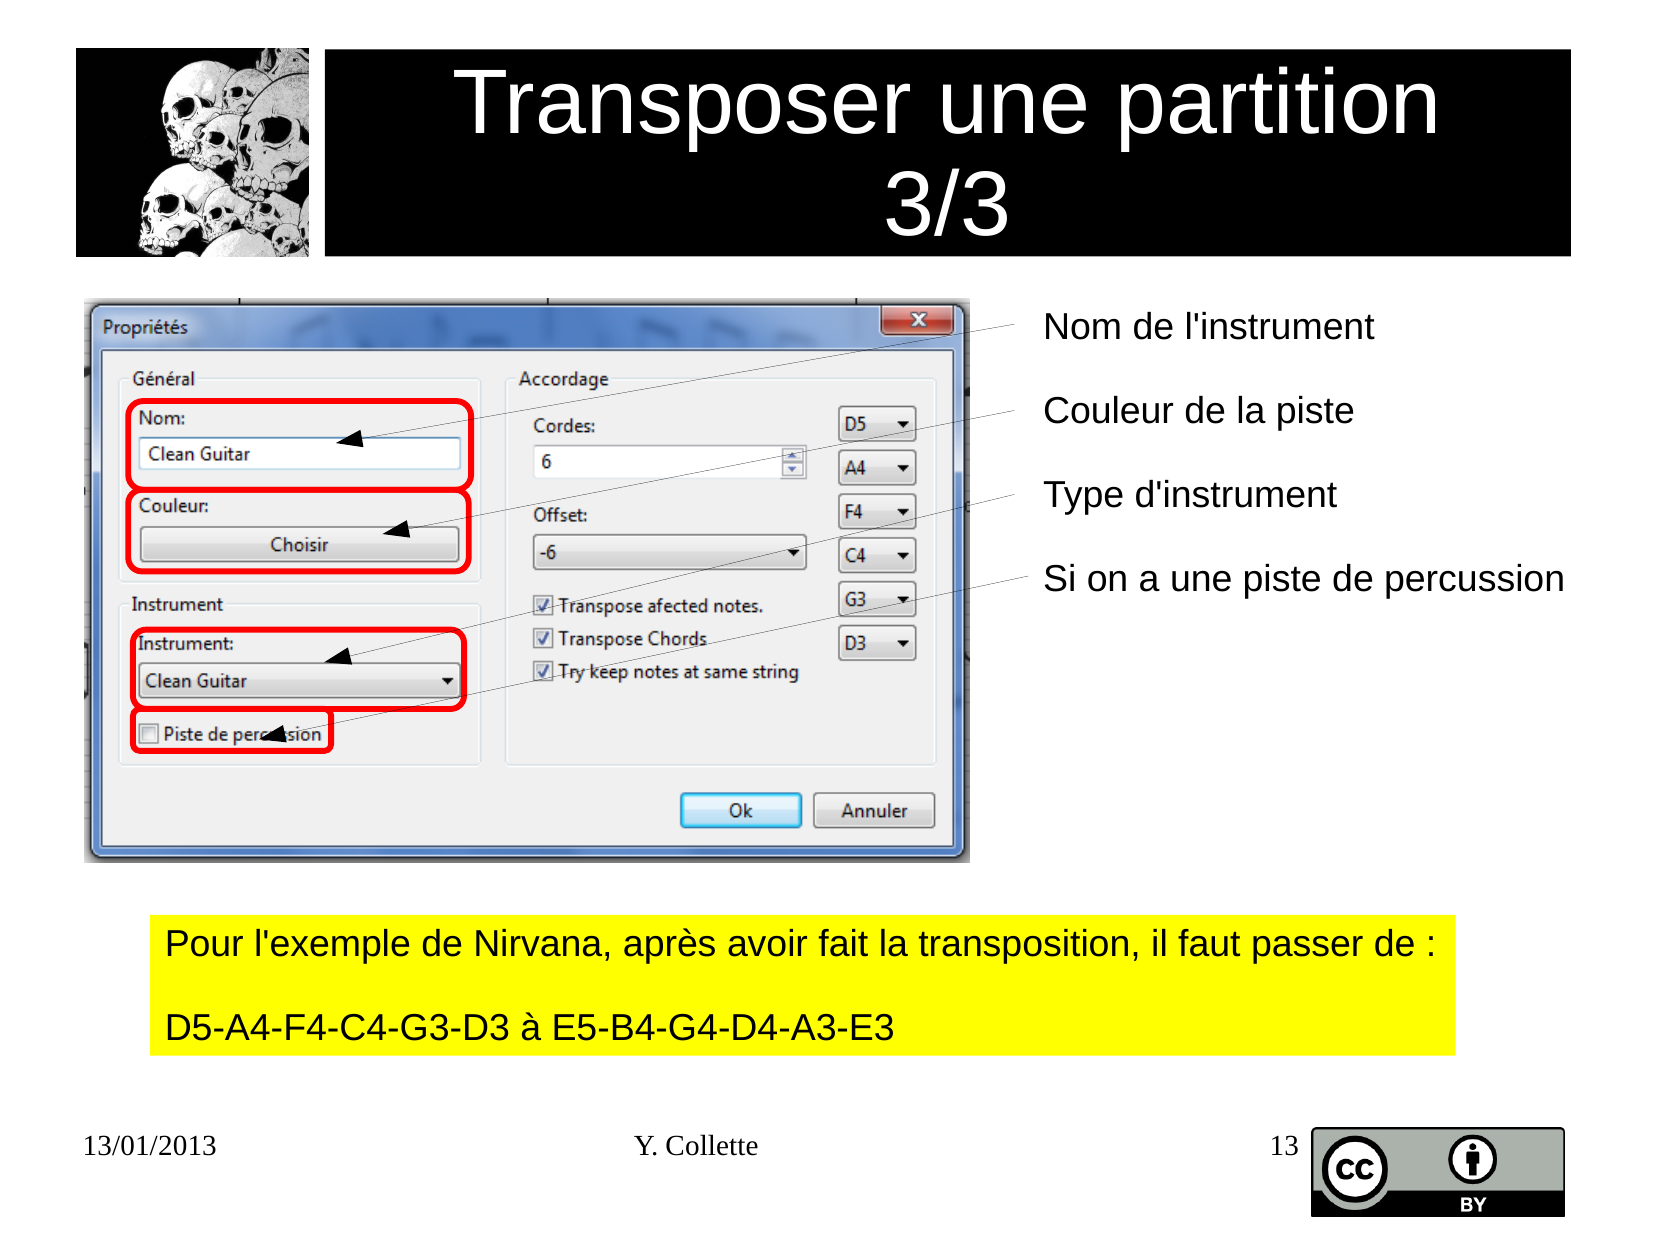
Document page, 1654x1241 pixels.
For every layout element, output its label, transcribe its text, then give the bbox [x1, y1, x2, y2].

picture [132, 493, 465, 568]
text_box Nom de l'instrument Couleur de la piste Type d'instrument Si on a une piste de percussion [1028, 298, 1596, 608]
picture [84, 298, 970, 863]
title Transposer une partition 3/3 [324, 49, 1571, 257]
picture [462, 506, 970, 694]
picture [136, 633, 461, 706]
picture [334, 712, 382, 722]
picture [421, 697, 460, 706]
picture [136, 712, 328, 747]
picture [467, 333, 970, 516]
picture [1311, 1127, 1565, 1217]
text_box Pour l'exemple de Nirvana, après avoir fait la transposition, il faut passer de : D5-A4-F4-C4-G3-D3 à E5-B4-G4-D4-A3-E3 [150, 914, 1456, 1056]
picture [132, 404, 468, 486]
picture [76, 48, 309, 257]
